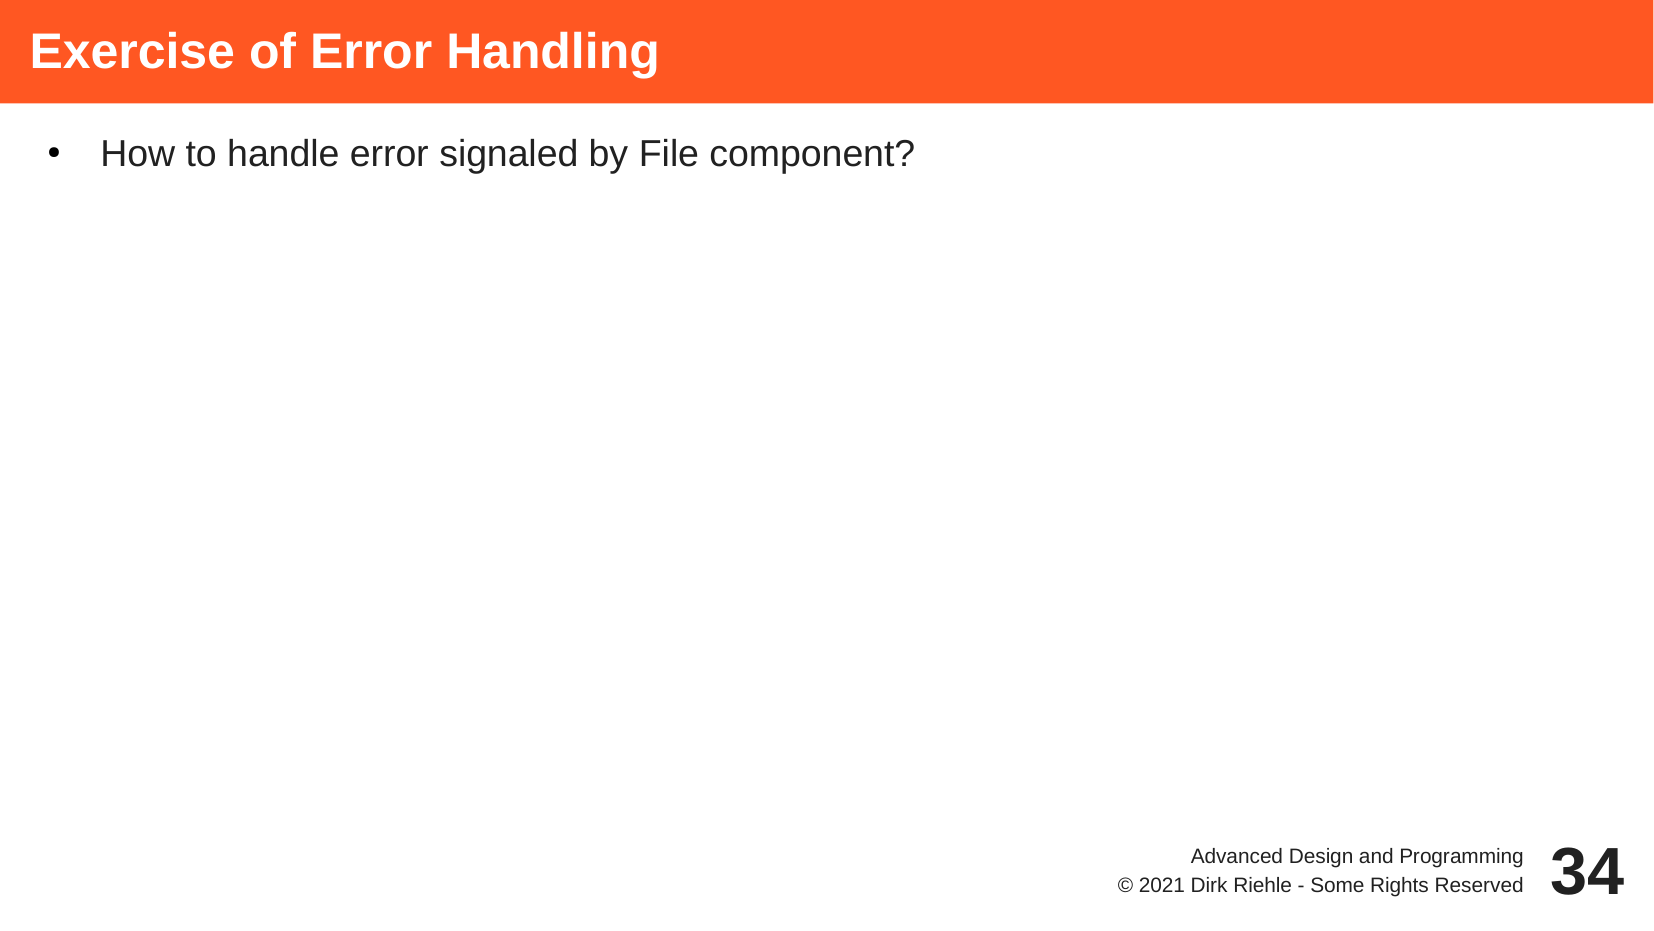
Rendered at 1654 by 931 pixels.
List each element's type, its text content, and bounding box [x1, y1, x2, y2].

list How to handle error signaled by File component? [29, 132, 1625, 813]
title Exercise of Error Handling [0, 0, 1654, 104]
